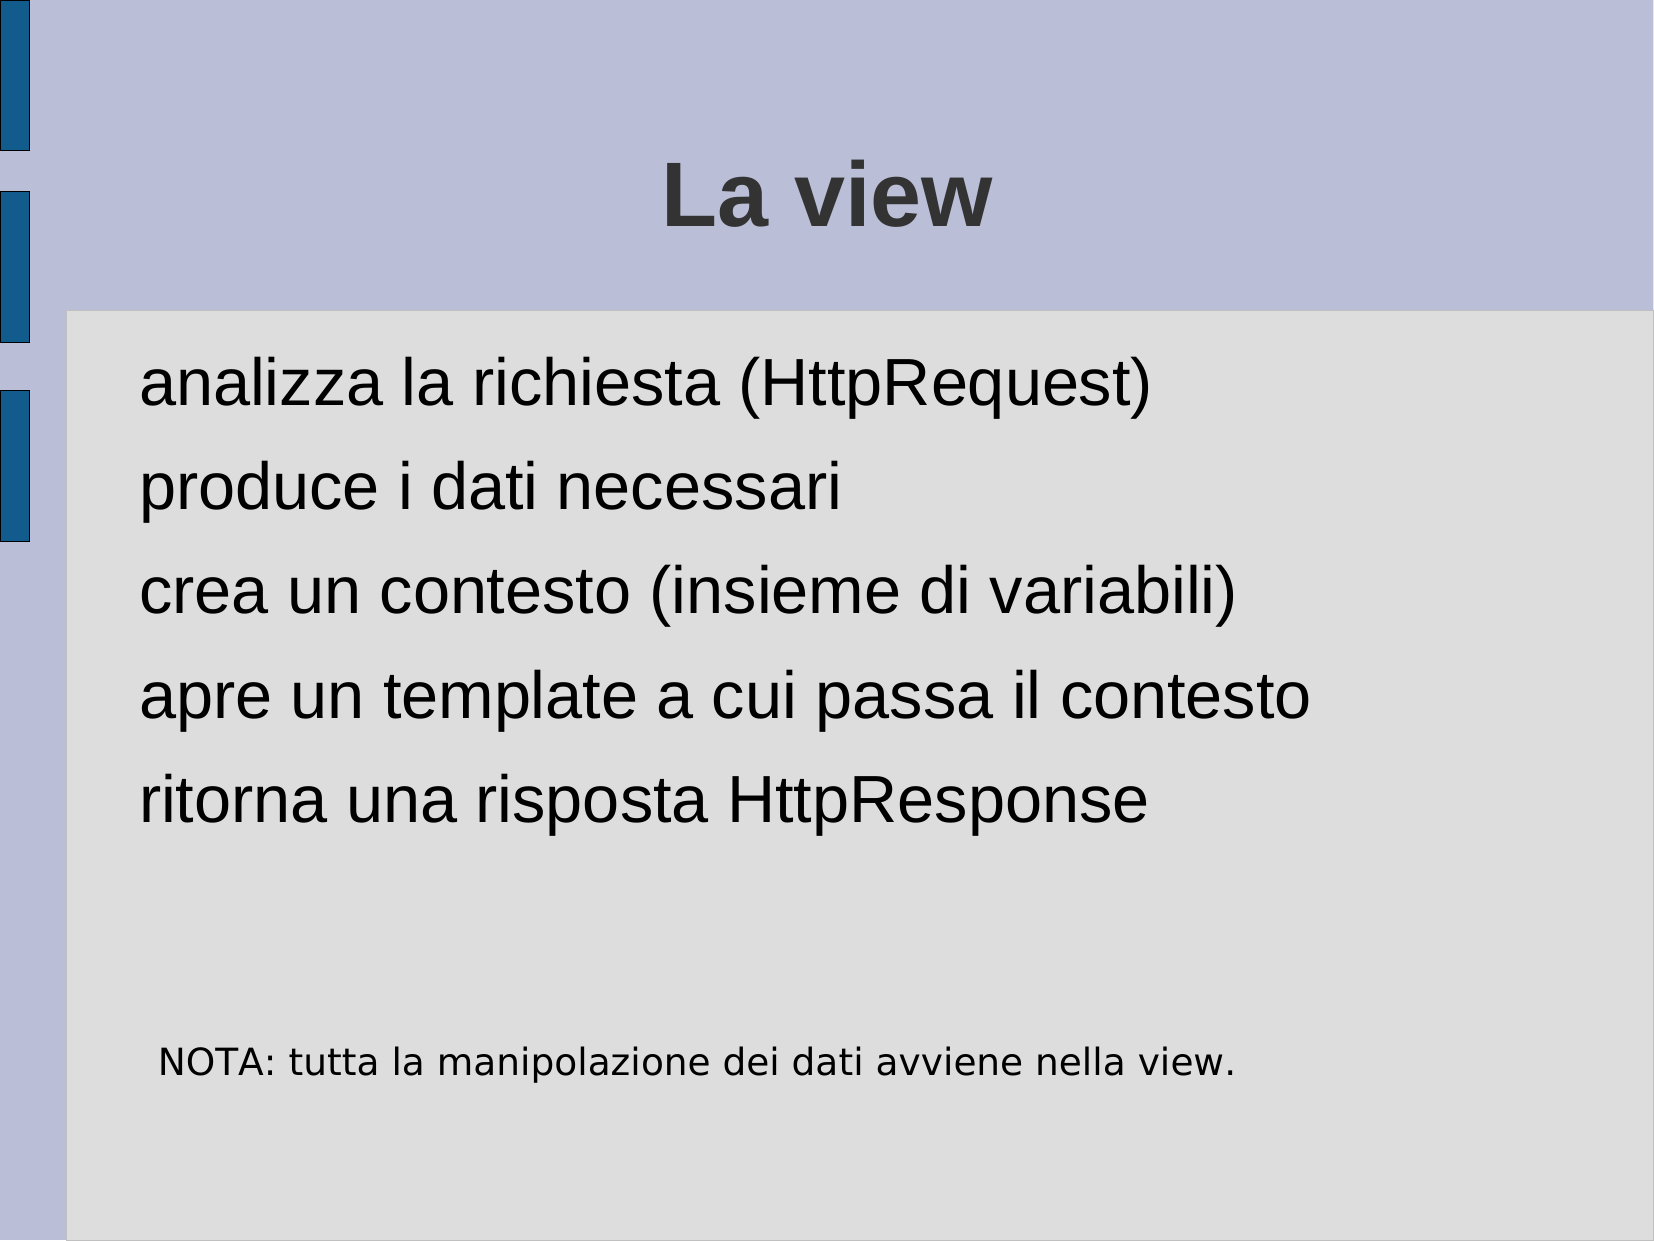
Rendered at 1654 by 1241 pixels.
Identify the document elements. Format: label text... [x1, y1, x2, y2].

text_box NOTA: tutta la manipolazione dei dati avviene nella view. [143, 1033, 1230, 1092]
title La view [121, 91, 1534, 299]
list analizza la richiesta (HttpRequest) produce i dati necessari crea un contesto (insieme di variabili) apre un template a cui passa il contesto ritorna una risposta HttpResponse [121, 344, 1534, 1127]
